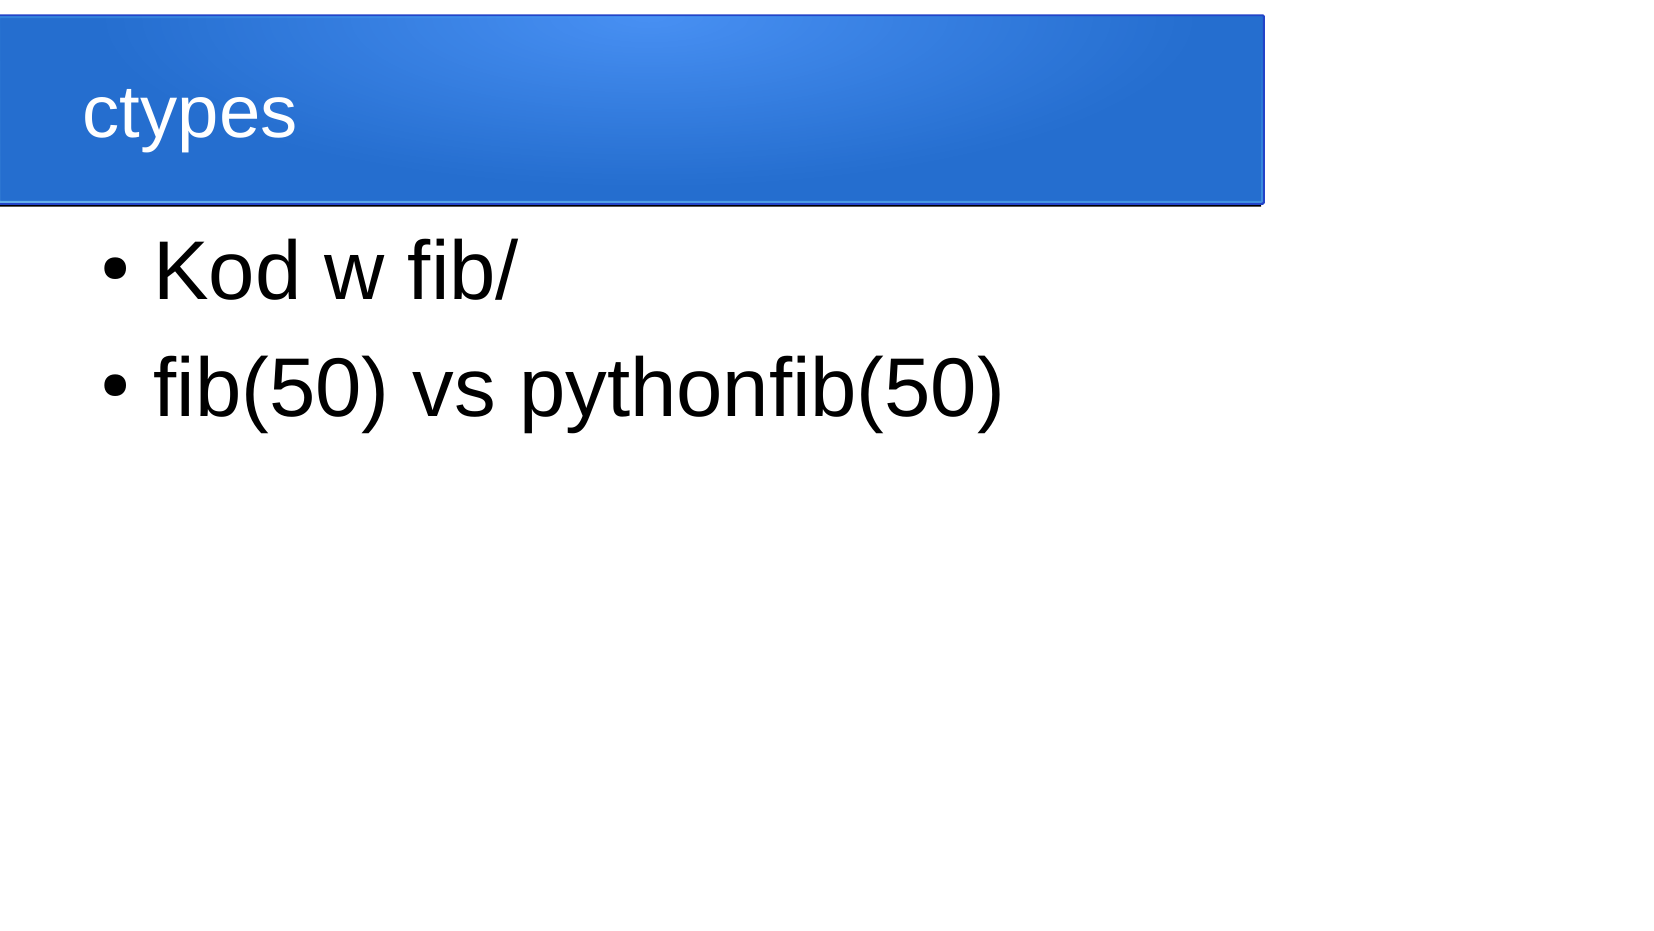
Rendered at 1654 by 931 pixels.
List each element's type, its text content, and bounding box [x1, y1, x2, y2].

list Kod w fib/ fib(50) vs pythonfib(50) [82, 224, 1571, 764]
title ctypes [82, 35, 1235, 189]
